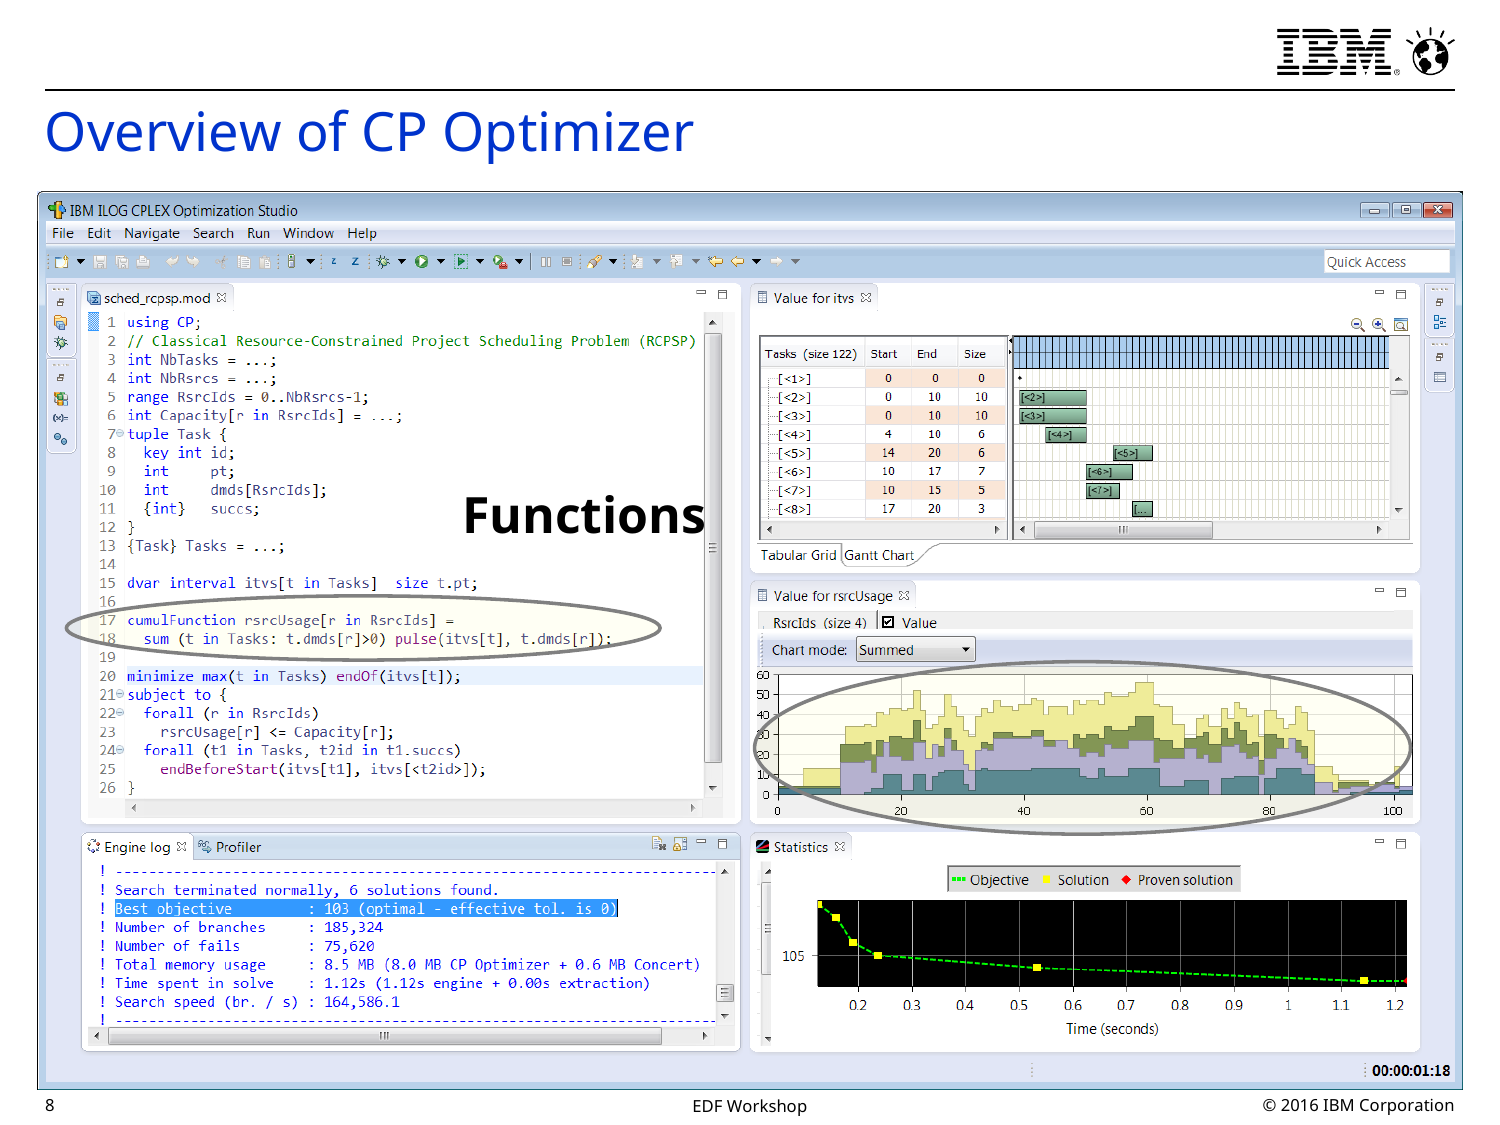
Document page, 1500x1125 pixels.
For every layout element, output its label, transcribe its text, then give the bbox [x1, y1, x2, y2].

title Overview of CP Optimizer [29, 97, 1455, 203]
picture [37, 191, 1463, 1090]
text_box Functions [447, 475, 689, 551]
picture [1260, 10, 1468, 90]
text_box [66, 595, 661, 661]
text_box [754, 661, 1411, 835]
